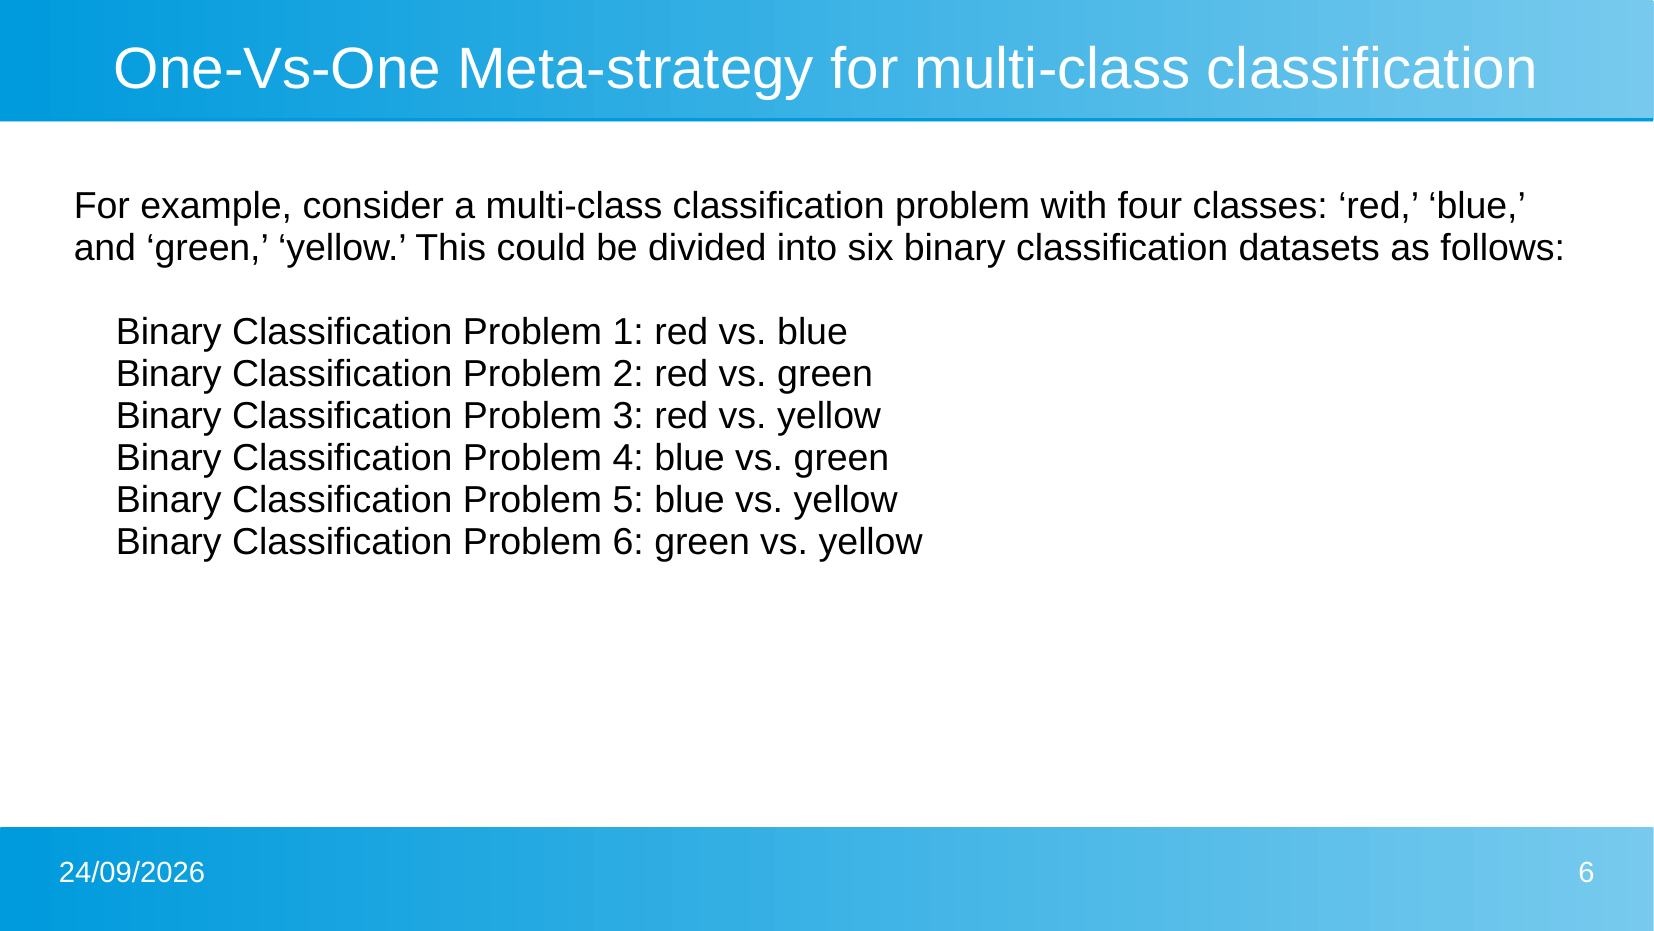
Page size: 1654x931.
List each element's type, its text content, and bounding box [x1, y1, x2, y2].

text_box For example, consider a multi-class classification problem with four classes: ‘red,’ ‘blue,’ and ‘green,’ ‘yellow.’ This could be divided into six binary classification datasets as follows: Binary Classification Problem 1: red vs. blue Binary Classification Problem 2: red vs. green Binary Classification Problem 3: red vs. yellow Binary Classification Problem 4: blue vs. green Binary Classification Problem 5: blue vs. yellow Binary Classification Problem 6: green vs. yellow [59, 177, 1595, 612]
title One-Vs-One Meta-strategy for multi-class classification [59, 29, 1595, 108]
